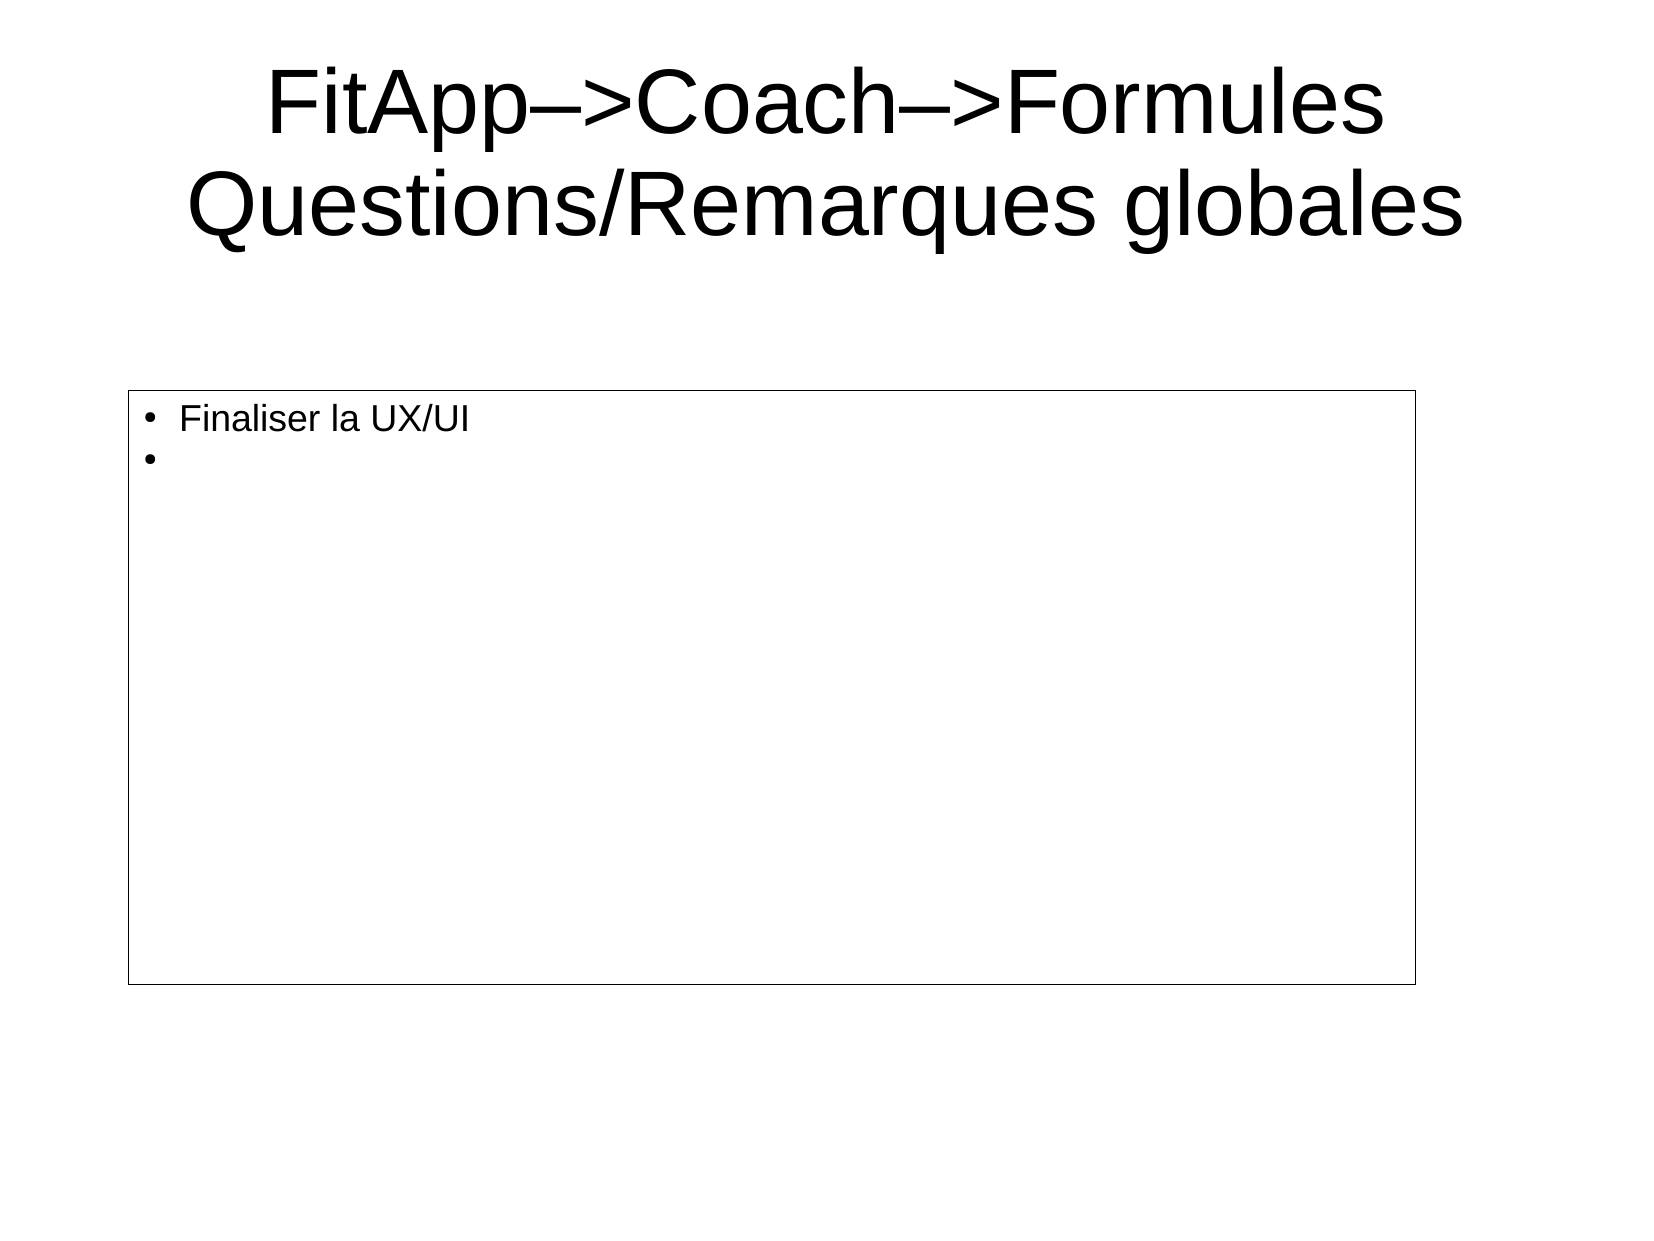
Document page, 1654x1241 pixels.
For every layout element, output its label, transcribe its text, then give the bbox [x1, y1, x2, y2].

title FitApp–>Coach–>Formules Questions/Remarques globales [82, 49, 1571, 257]
text_box Finaliser la UX/UI [128, 390, 1416, 985]
